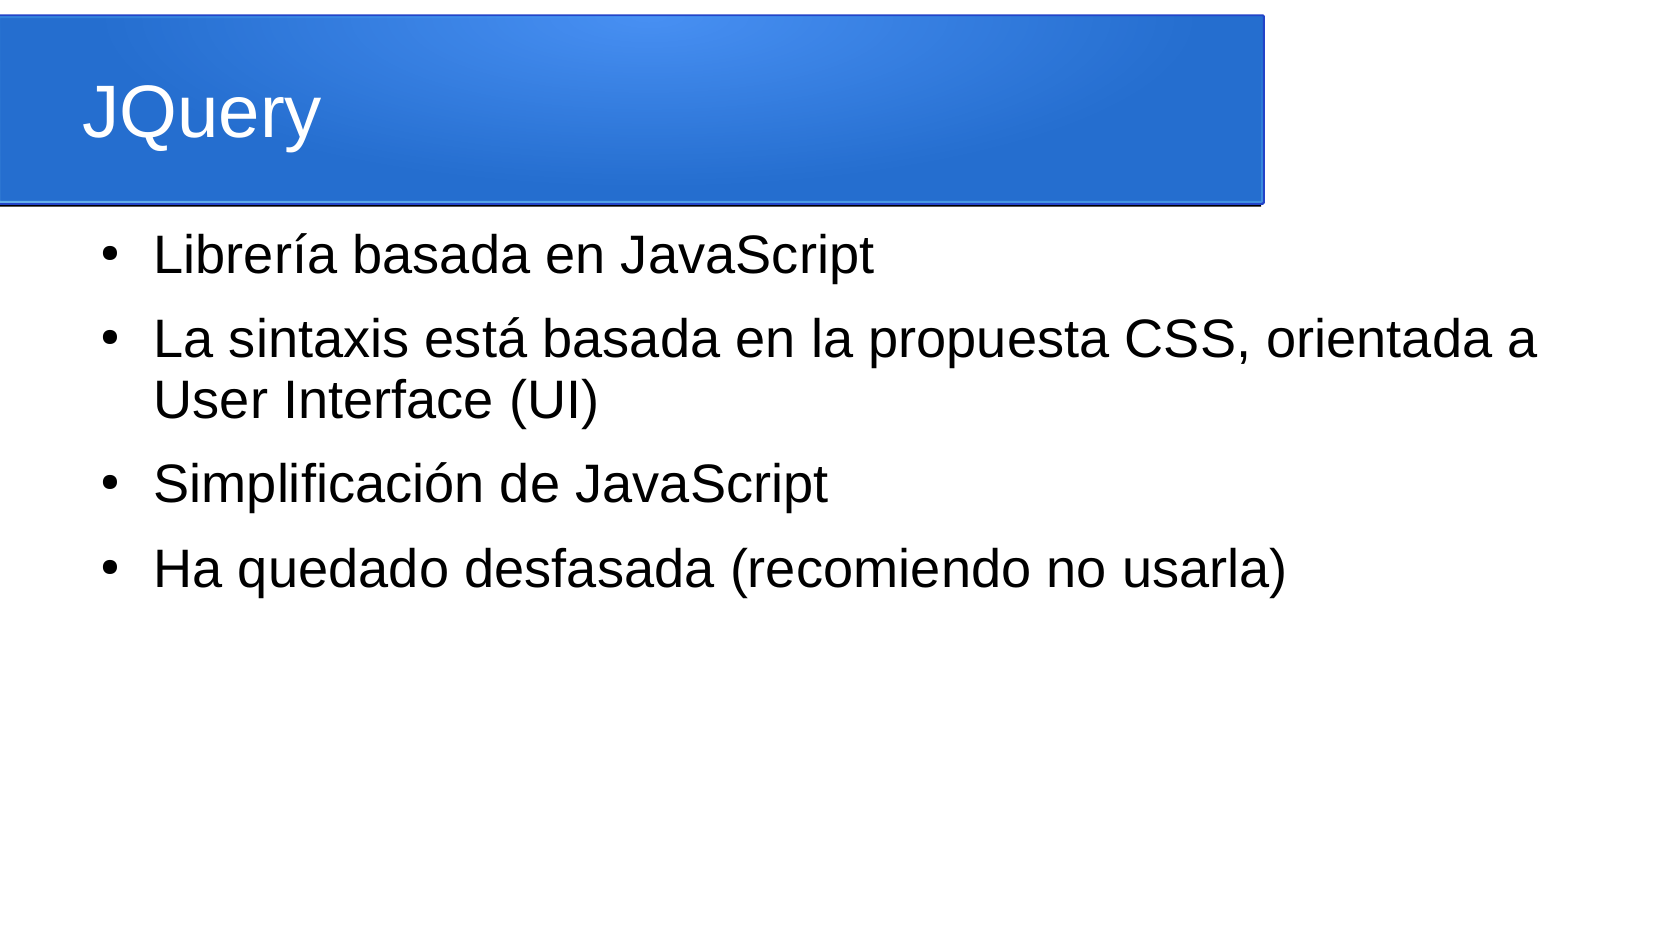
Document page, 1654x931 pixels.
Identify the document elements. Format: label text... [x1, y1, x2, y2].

list Librería basada en JavaScript La sintaxis está basada en la propuesta CSS, orientada a User Interface (UI) Simplificación de JavaScript Ha quedado desfasada (recomiendo no usarla) [82, 224, 1571, 764]
title JQuery [82, 35, 1235, 189]
